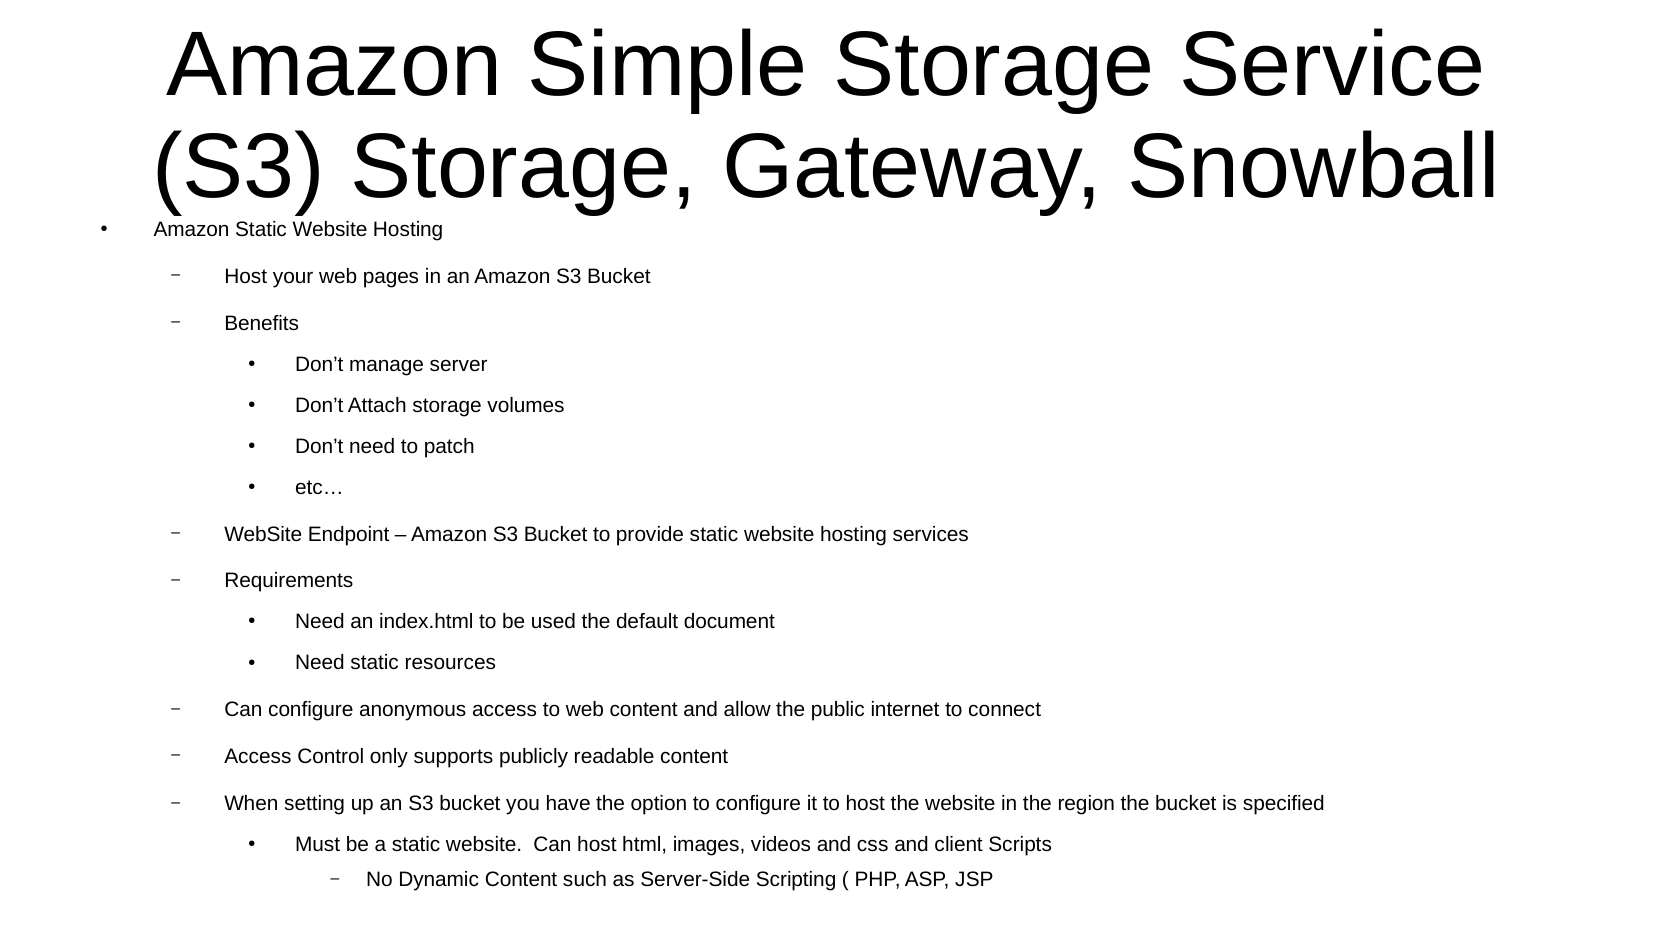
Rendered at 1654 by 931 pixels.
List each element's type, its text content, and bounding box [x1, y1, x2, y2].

list Amazon Static Website Hosting Host your web pages in an Amazon S3 Bucket Benefits Don’t manage server Don’t Attach storage volumes Don’t need to patch etc… WebSite Endpoint – Amazon S3 Bucket to provide static website hosting services Requirements Need an index.html to be used the default document Need static resources Can configure anonymous access to web content and allow the public internet to connect Access Control only supports publicly readable content When setting up an S3 bucket you have the option to configure it to host the website in the region the bucket is specified Must be a static website. Can host html, images, videos and css and client Scripts No Dynamic Content such as Server-Side Scripting ( PHP, ASP, JSP [82, 217, 1636, 916]
title Amazon Simple Storage Service (S3) Storage, Gateway, Snowball [82, 12, 1571, 217]
